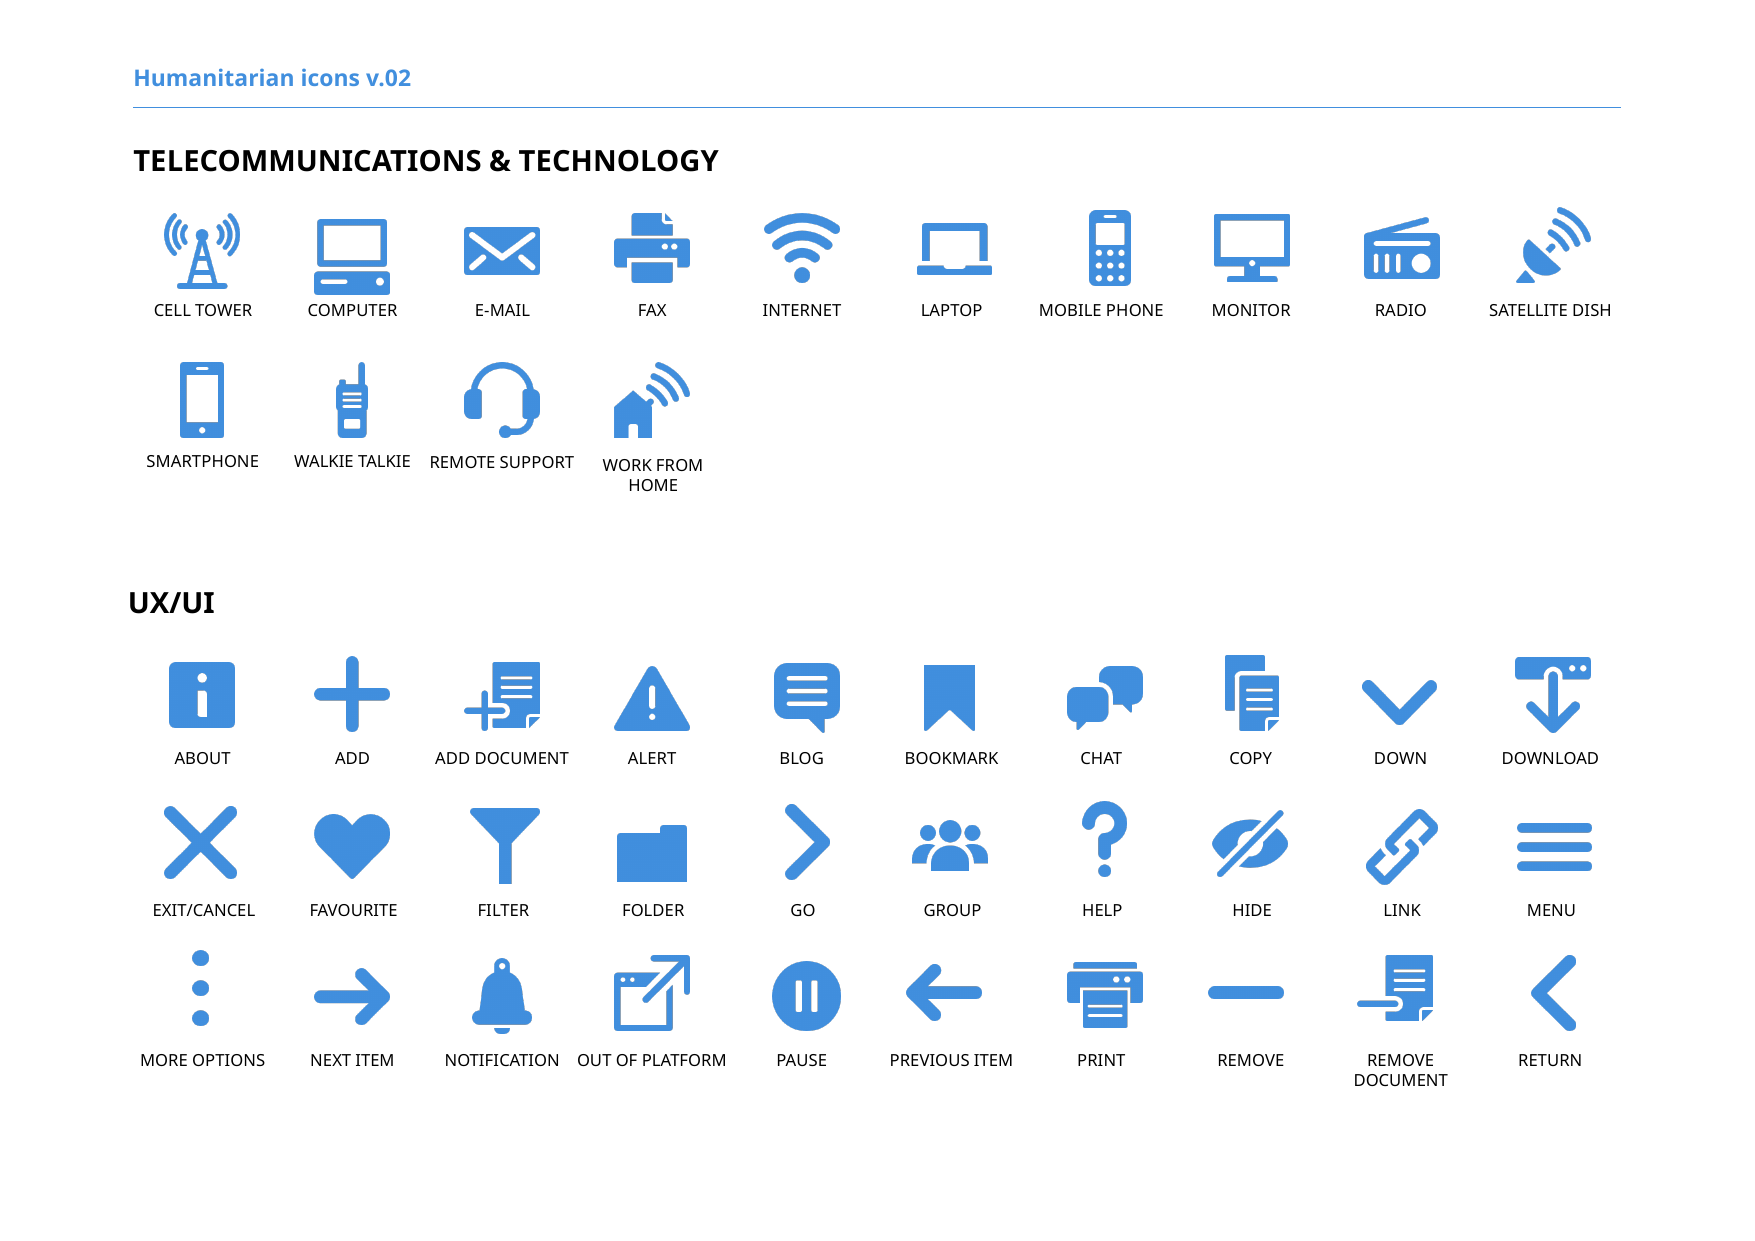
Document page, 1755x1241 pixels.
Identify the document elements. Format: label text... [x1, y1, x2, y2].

picture [614, 362, 690, 438]
picture [464, 662, 540, 731]
picture [470, 808, 540, 884]
picture [1225, 655, 1279, 731]
picture [1089, 210, 1131, 286]
text_box FAVOURITE [278, 899, 428, 945]
picture [912, 820, 988, 871]
text_box TELECOMMUNICATIONS & TECHNOLOGY [133, 142, 771, 180]
picture [764, 213, 840, 283]
text_box RADIO [1325, 299, 1475, 345]
text_box GROUP [877, 899, 1027, 945]
text_box DOWN [1325, 747, 1475, 793]
picture [785, 804, 830, 880]
text_box HELP [1027, 899, 1177, 945]
picture [464, 362, 540, 438]
text_box SMARTPHONE [127, 450, 277, 496]
text_box PAUSE [726, 1049, 876, 1095]
picture [774, 663, 840, 733]
text_box E-MAIL [427, 299, 577, 345]
picture [614, 955, 690, 1031]
text_box ABOUT [127, 747, 277, 793]
picture [164, 213, 240, 289]
text_box EXIT/CANCEL [129, 899, 278, 945]
text_box RETURN [1475, 1049, 1626, 1095]
picture [1515, 657, 1591, 733]
text_box MENU [1476, 899, 1627, 945]
picture [464, 227, 540, 275]
text_box SATELLITE DISH [1475, 299, 1626, 345]
text_box LINK [1326, 899, 1476, 945]
text_box MONITOR [1176, 299, 1325, 345]
picture [314, 219, 390, 295]
picture [1067, 666, 1143, 730]
picture [1531, 955, 1576, 1031]
picture [614, 213, 690, 283]
text_box ADD [277, 747, 427, 793]
text_box BOOKMARK [876, 747, 1026, 793]
text_box INTERNET [727, 299, 876, 345]
text_box COMPUTER [277, 299, 427, 345]
text_box CELL TOWER [128, 299, 277, 345]
picture [314, 814, 390, 879]
picture [1364, 217, 1440, 279]
text_box FILTER [428, 899, 578, 945]
picture [917, 223, 992, 275]
picture [192, 950, 209, 1026]
text_box MORE OPTIONS [127, 1049, 277, 1095]
picture [180, 362, 224, 438]
picture [336, 362, 368, 438]
picture [1214, 214, 1290, 282]
text_box NEXT ITEM [277, 1049, 427, 1095]
text_box BLOG [726, 747, 876, 793]
picture [617, 825, 687, 882]
picture [1362, 680, 1437, 725]
picture [314, 656, 390, 732]
text_box FOLDER [578, 899, 727, 945]
text_box CHAT [1026, 747, 1175, 793]
text_box REMOVE [1175, 1049, 1325, 1095]
text_box PRINT [1026, 1049, 1175, 1095]
picture [1208, 986, 1284, 999]
picture [1067, 962, 1143, 1028]
text_box MOBILE PHONE [1026, 299, 1176, 345]
picture [1516, 207, 1591, 283]
text_box NOTIFICATION [427, 1049, 577, 1095]
text_box ALERT [577, 747, 726, 793]
text_box UX/UI [127, 584, 766, 622]
text_box OUT OF PLATFORM [577, 1049, 726, 1095]
text_box WALKIE TALKIE [277, 450, 428, 496]
text_box FAX [577, 299, 727, 345]
text_box LAPTOP [876, 299, 1026, 345]
text_box DOWNLOAD [1475, 747, 1626, 793]
picture [169, 662, 235, 728]
picture [772, 961, 841, 1031]
picture [1366, 809, 1438, 885]
text_box WORK FROM HOME [578, 455, 729, 500]
picture [1082, 801, 1127, 877]
picture [314, 968, 390, 1025]
picture [614, 666, 690, 731]
picture [472, 958, 532, 1034]
text_box GO [727, 899, 877, 945]
text_box REMOTE SUPPORT [427, 451, 577, 497]
picture [1357, 955, 1433, 1021]
text_box REMOVE DOCUMENT [1325, 1049, 1475, 1095]
text_box COPY [1175, 747, 1325, 793]
list Humanitarian icons v.02 [133, 63, 1659, 108]
text_box PREVIOUS ITEM [876, 1049, 1026, 1095]
text_box ADD DOCUMENT [427, 747, 577, 793]
picture [1517, 823, 1592, 871]
text_box HIDE [1177, 899, 1326, 945]
picture [924, 665, 975, 731]
picture [1212, 810, 1288, 877]
picture [164, 806, 237, 879]
picture [906, 964, 982, 1021]
